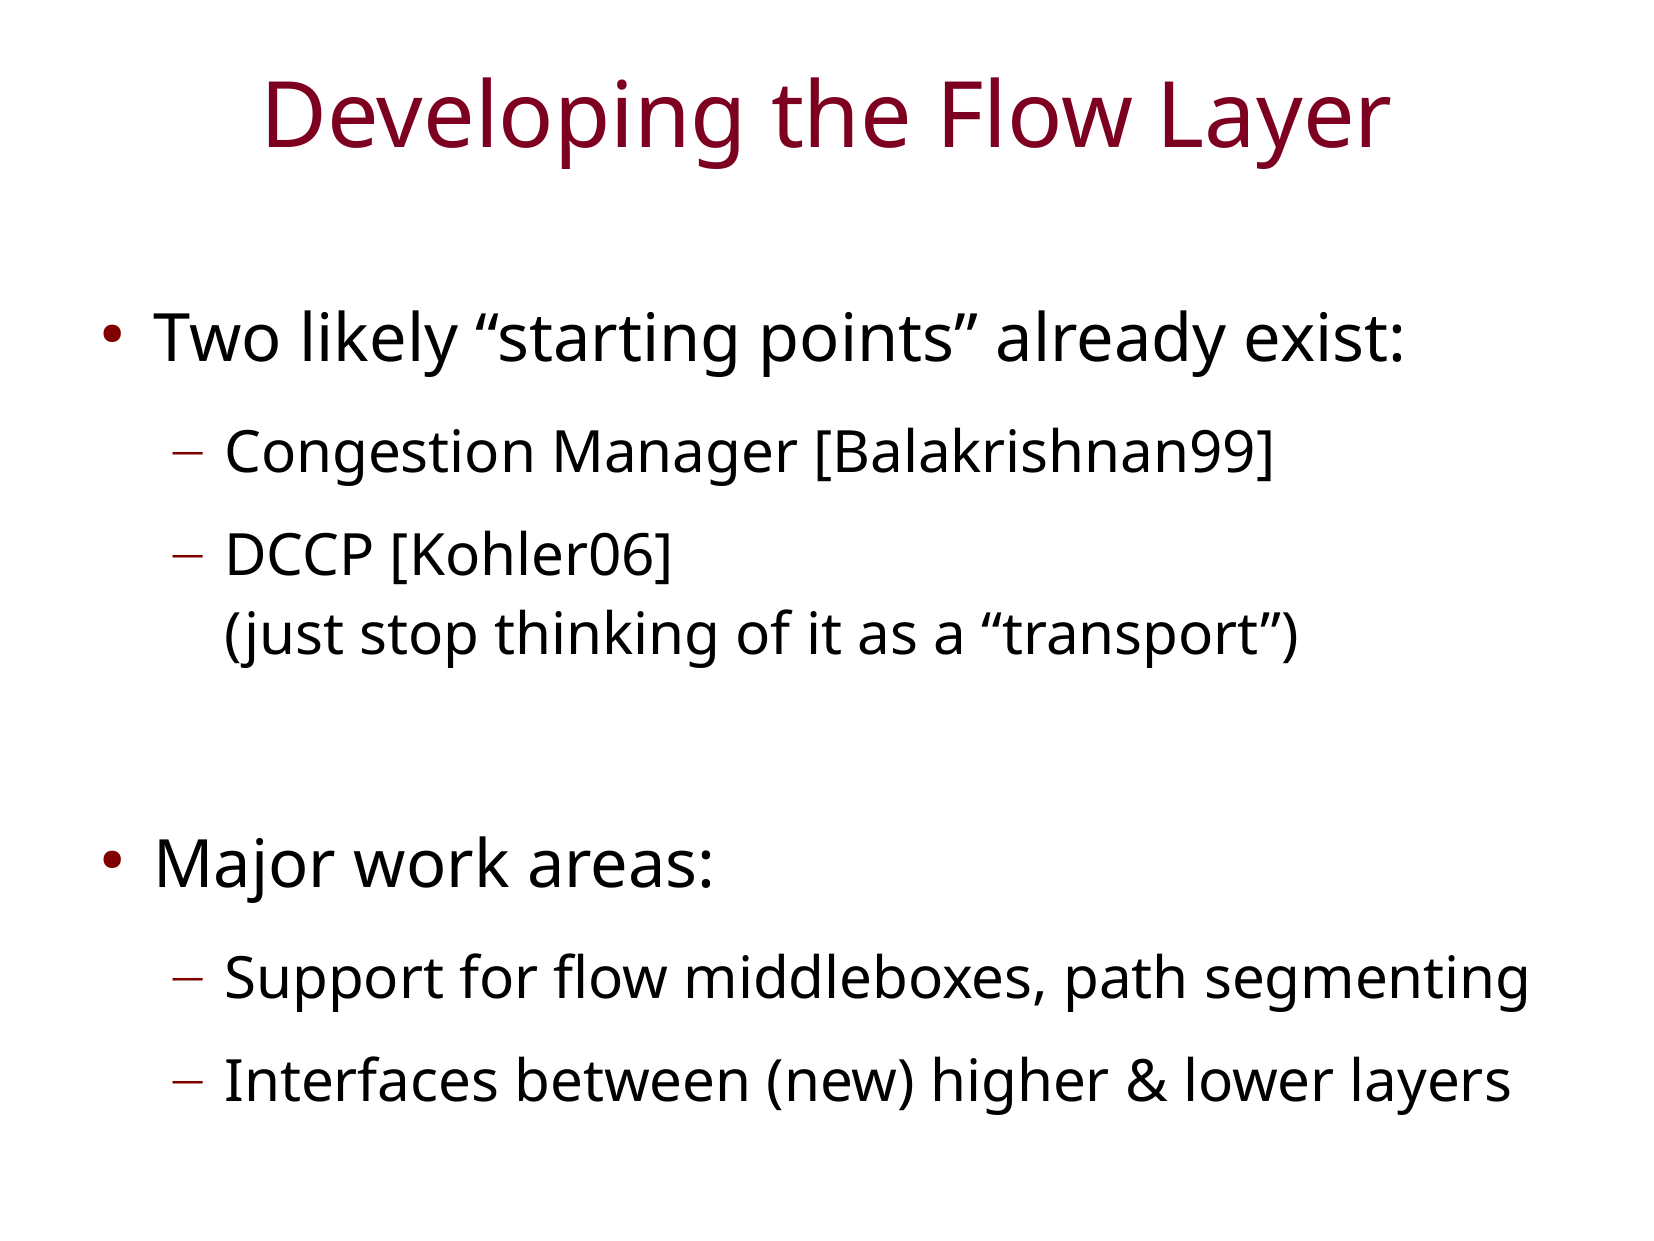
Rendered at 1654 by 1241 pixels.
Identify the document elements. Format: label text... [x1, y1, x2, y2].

title Developing the Flow Layer [82, 8, 1571, 216]
list Two likely “starting points” already exist: Congestion Manager [Balakrishnan99] DCCP [Kohler06] (just stop thinking of it as a “transport”) Major work areas: Support for flow middleboxes, path segmenting Interfaces between (new) higher & lower layers [82, 290, 1571, 1094]
